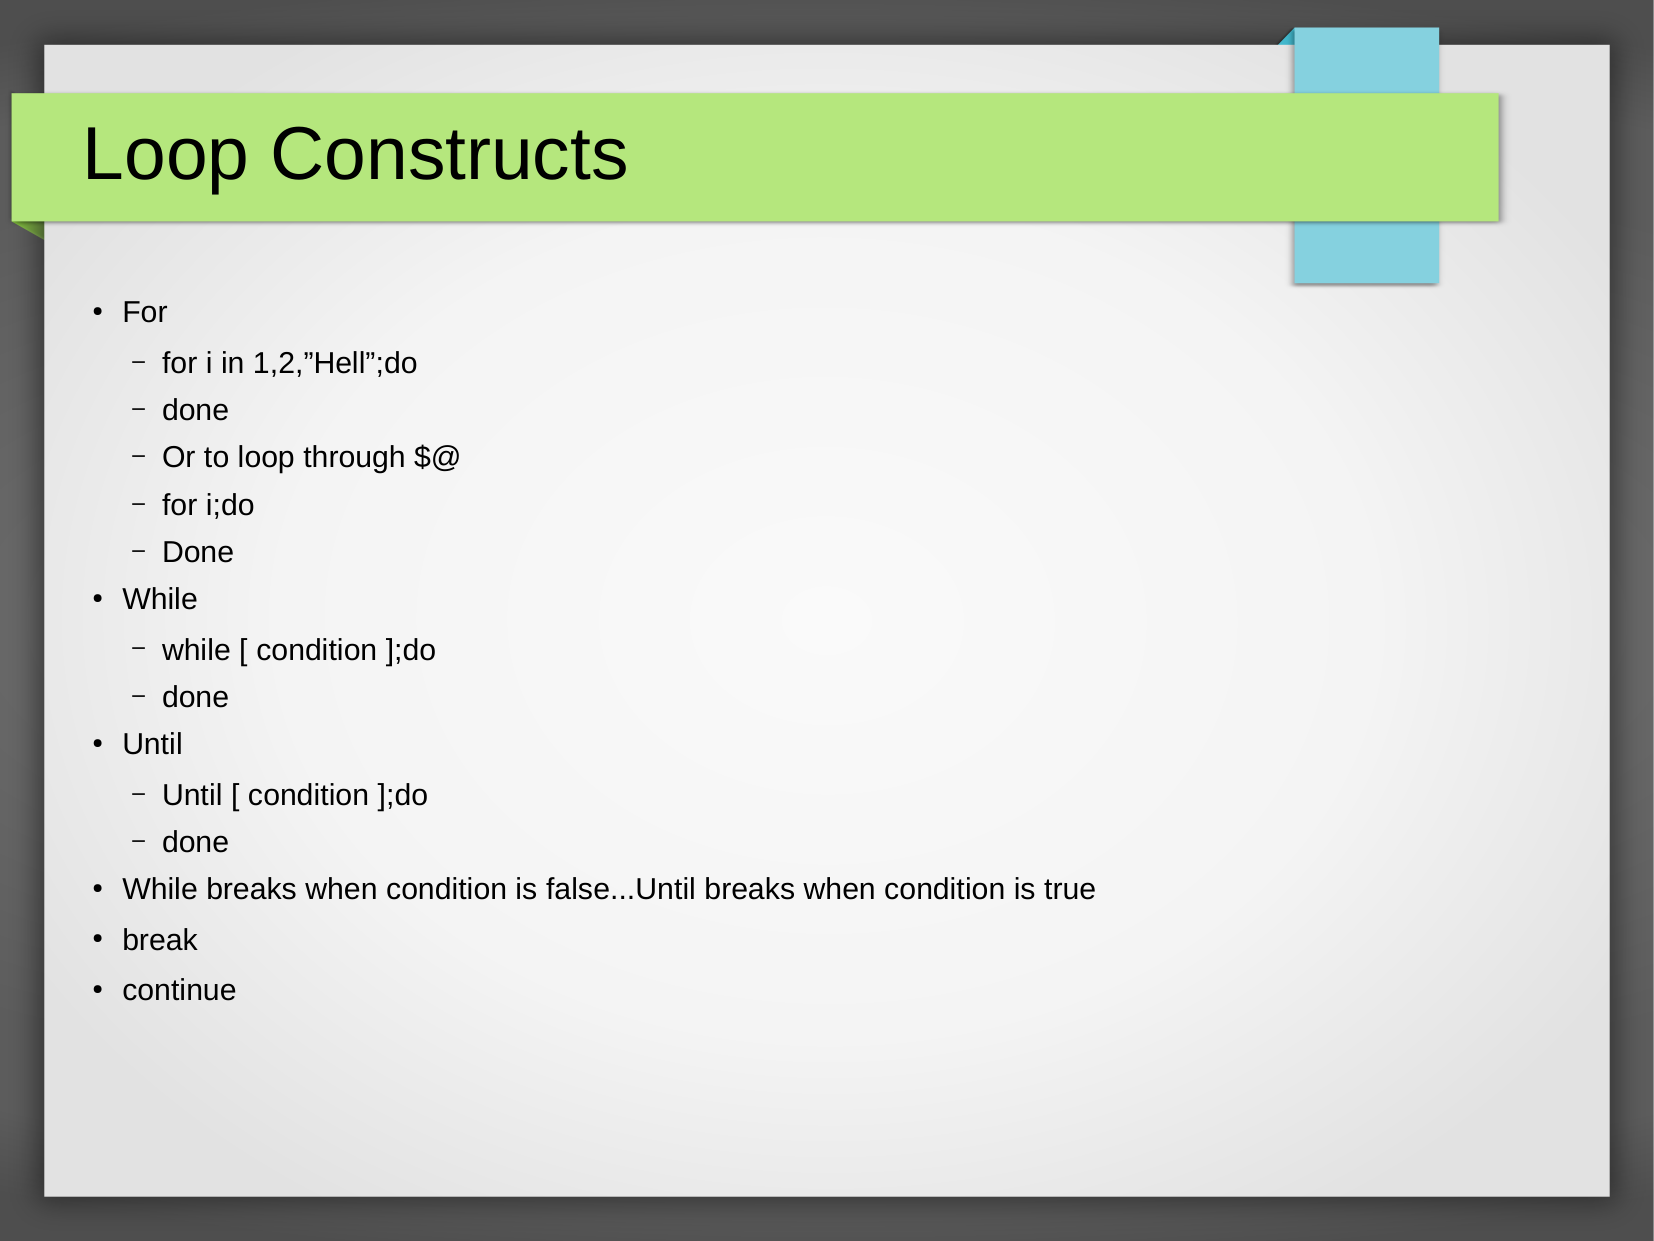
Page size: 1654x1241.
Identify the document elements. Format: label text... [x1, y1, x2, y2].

list For for i in 1,2,”Hell”;do done Or to loop through $@ for i;do Done While while [ condition ];do done Until Until [ condition ];do done While breaks when condition is false...Until breaks when condition is true break continue [82, 295, 1571, 1015]
title Loop Constructs [82, 94, 1264, 213]
picture [0, 0, 1654, 1241]
